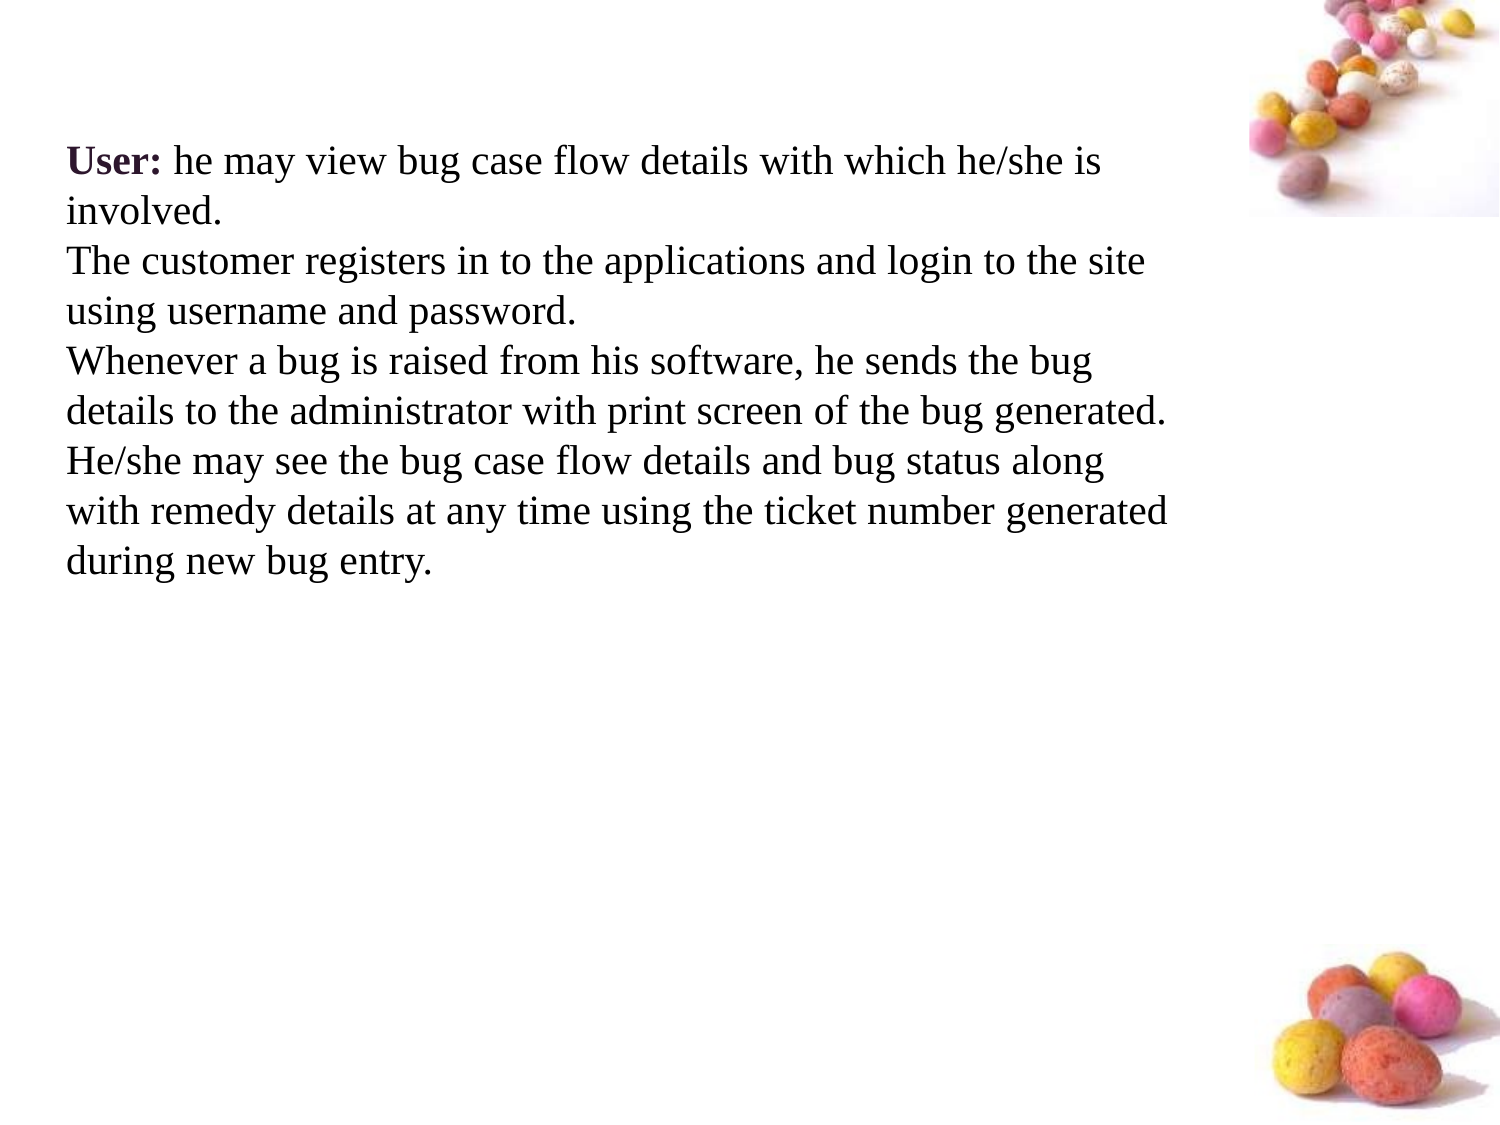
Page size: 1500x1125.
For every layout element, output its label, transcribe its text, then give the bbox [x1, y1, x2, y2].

picture [1254, 944, 1500, 1122]
picture [1249, 0, 1500, 217]
text_box User: he may view bug case flow details with which he/she is involved. The customer registers in to the applications and login to the site using username and password. Whenever a bug is raised from his software, he sends the bug details to the administrator with print screen of the bug generated. He/she may see the bug case flow details and bug status along with remedy details at any time using the ticket number generated during new bug entry. [66, 130, 1175, 656]
